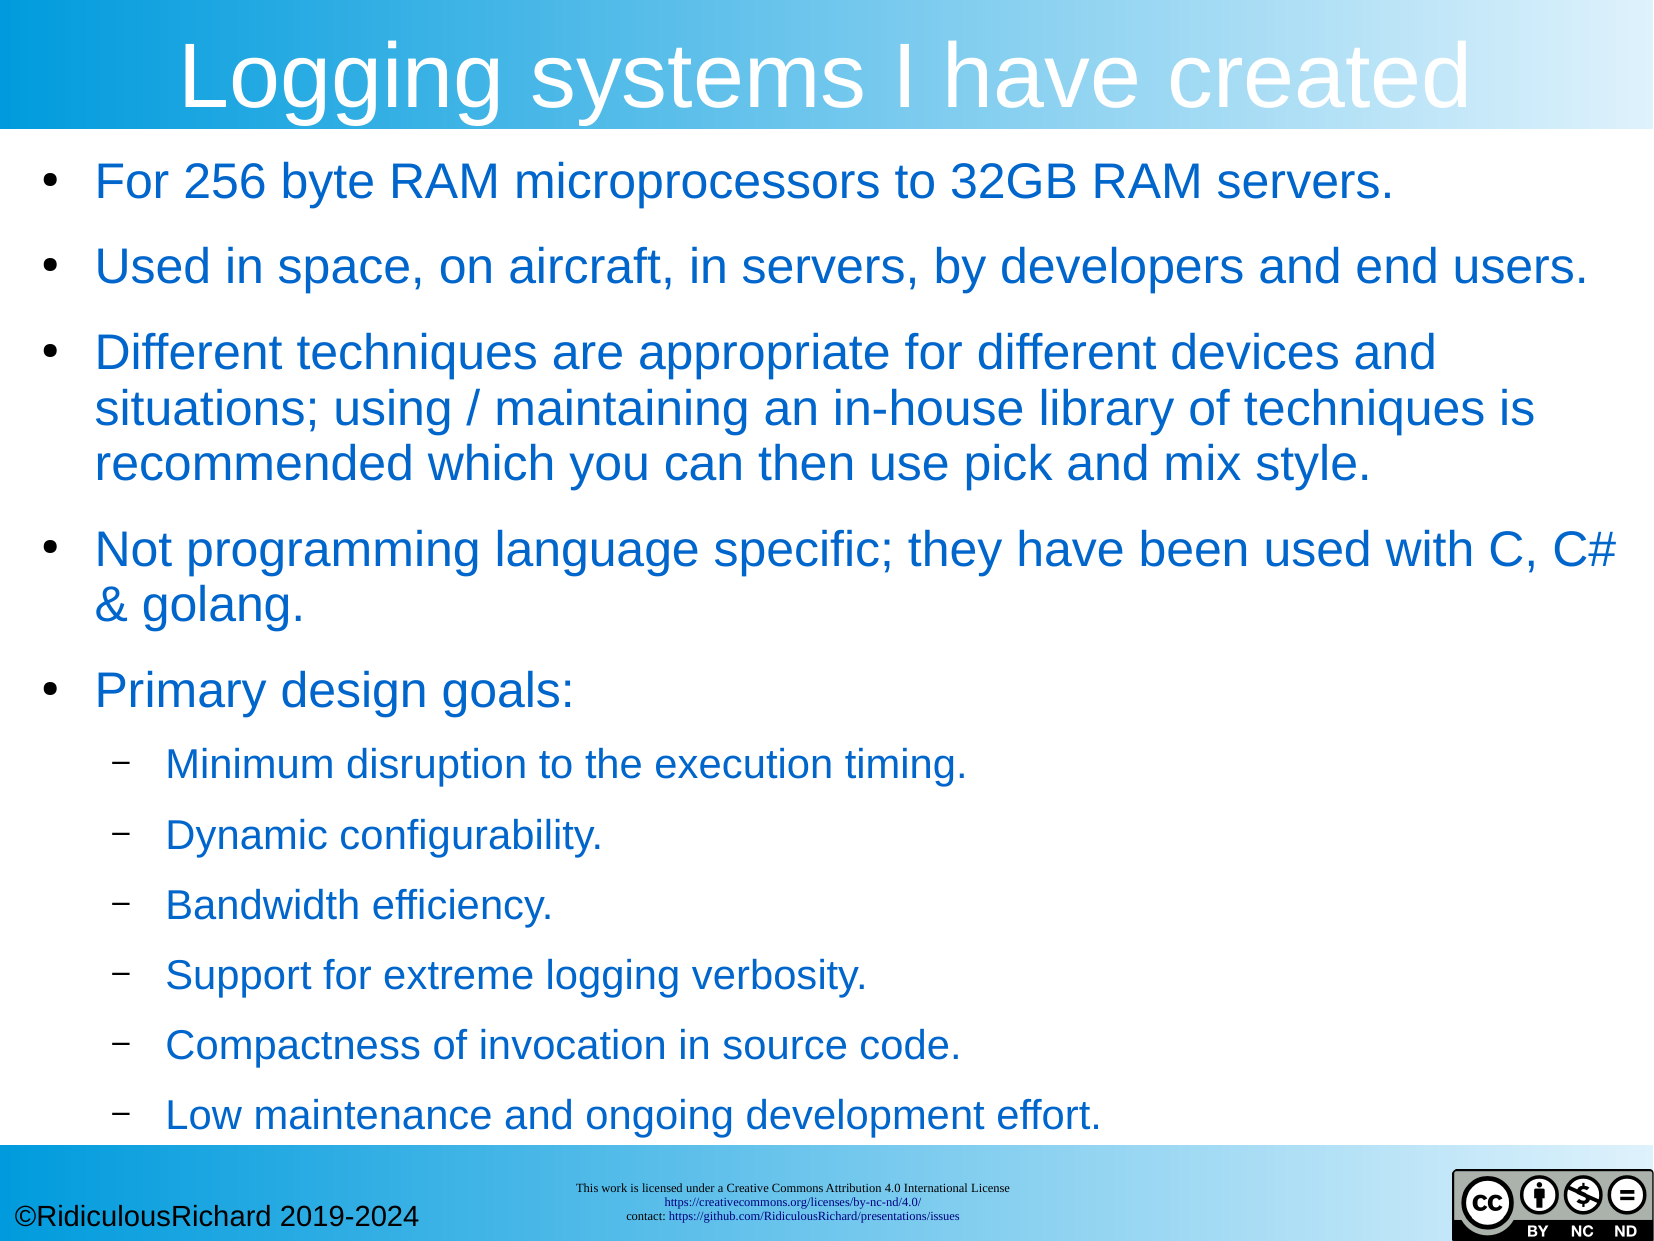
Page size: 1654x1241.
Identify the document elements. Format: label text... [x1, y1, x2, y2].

list For 256 byte RAM microprocessors to 32GB RAM servers. Used in space, on aircraft, in servers, by developers and end users. Different techniques are appropriate for different devices and situations; using / maintaining an in-house library of techniques is recommended which you can then use pick and mix style. Not programming language specific; they have been used with C, C# & golang. Primary design goals: Minimum disruption to the execution timing. Dynamic configurability. Bandwidth efficiency. Support for extreme logging verbosity. Compactness of invocation in source code. Low maintenance and ongoing development effort. [23, 153, 1630, 1146]
title Logging systems I have created [82, 23, 1571, 129]
picture [138, 1146, 142, 1241]
picture [1452, 1169, 1654, 1241]
